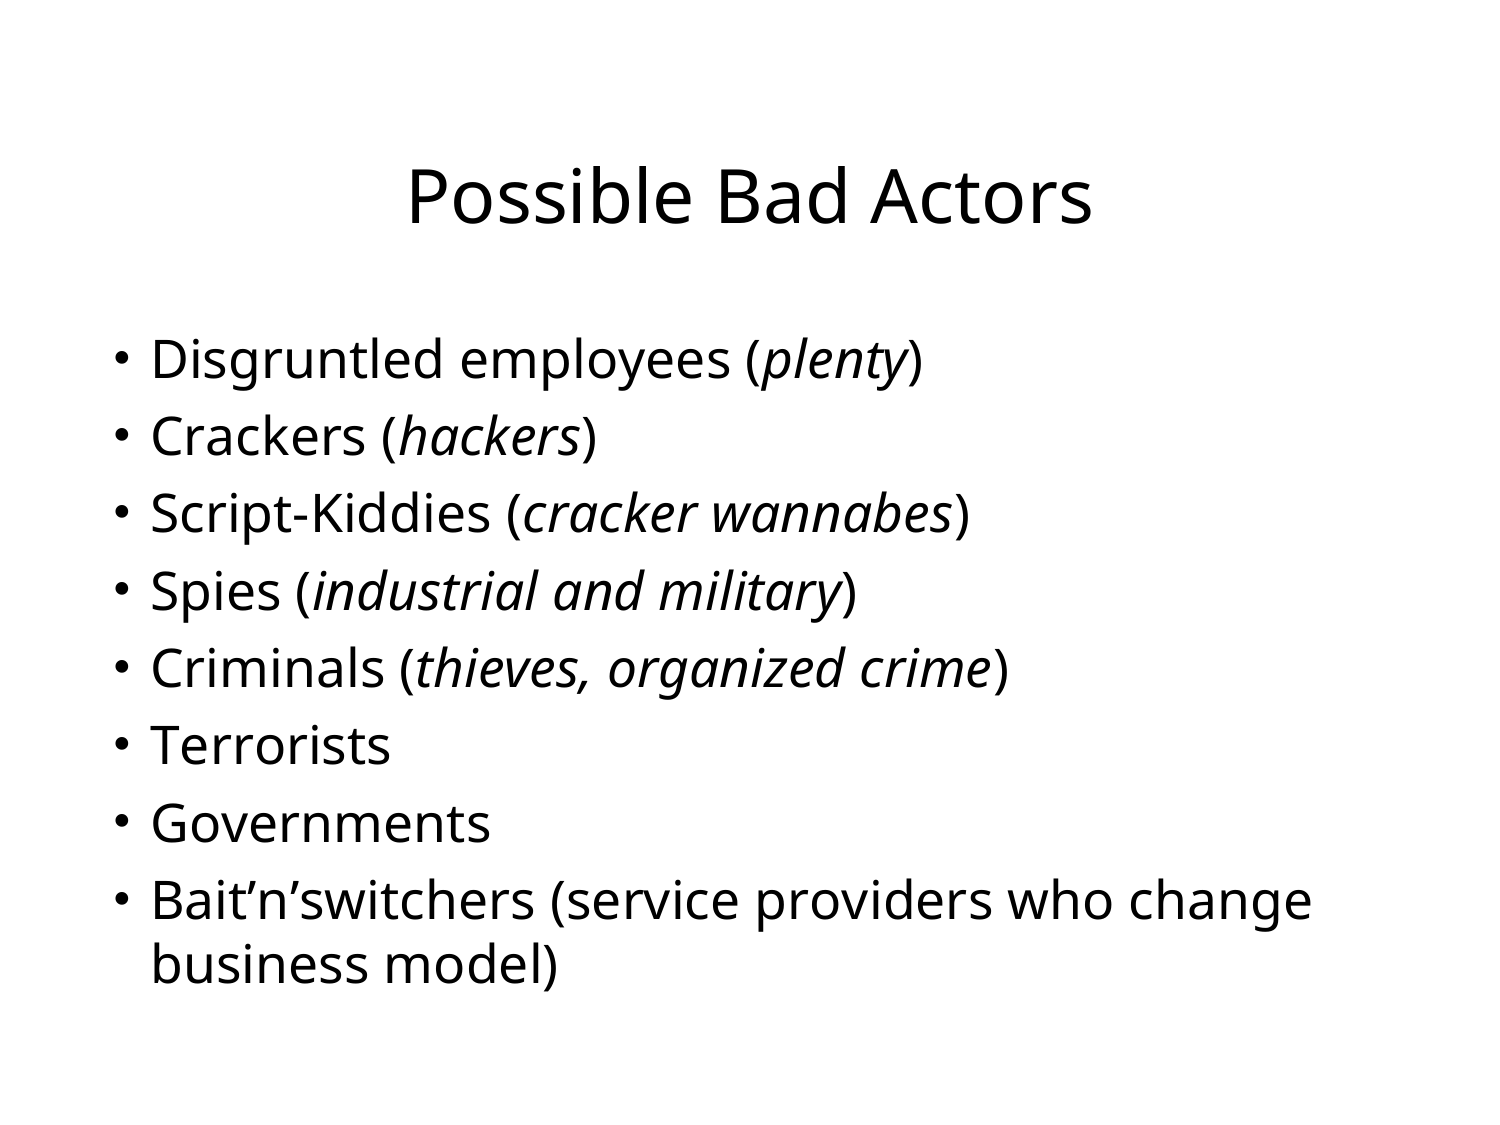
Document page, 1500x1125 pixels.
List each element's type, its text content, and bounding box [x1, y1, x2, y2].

list Disgruntled employees (plenty)‏ Crackers (hackers)‏ Script-Kiddies (cracker wannabes)‏ Spies (industrial and military)‏ Criminals (thieves, organized crime)‏ Terrorists Governments Bait’n’switchers (service providers who change business model) [112, 324, 1388, 1000]
title Possible Bad Actors [112, 99, 1388, 288]
